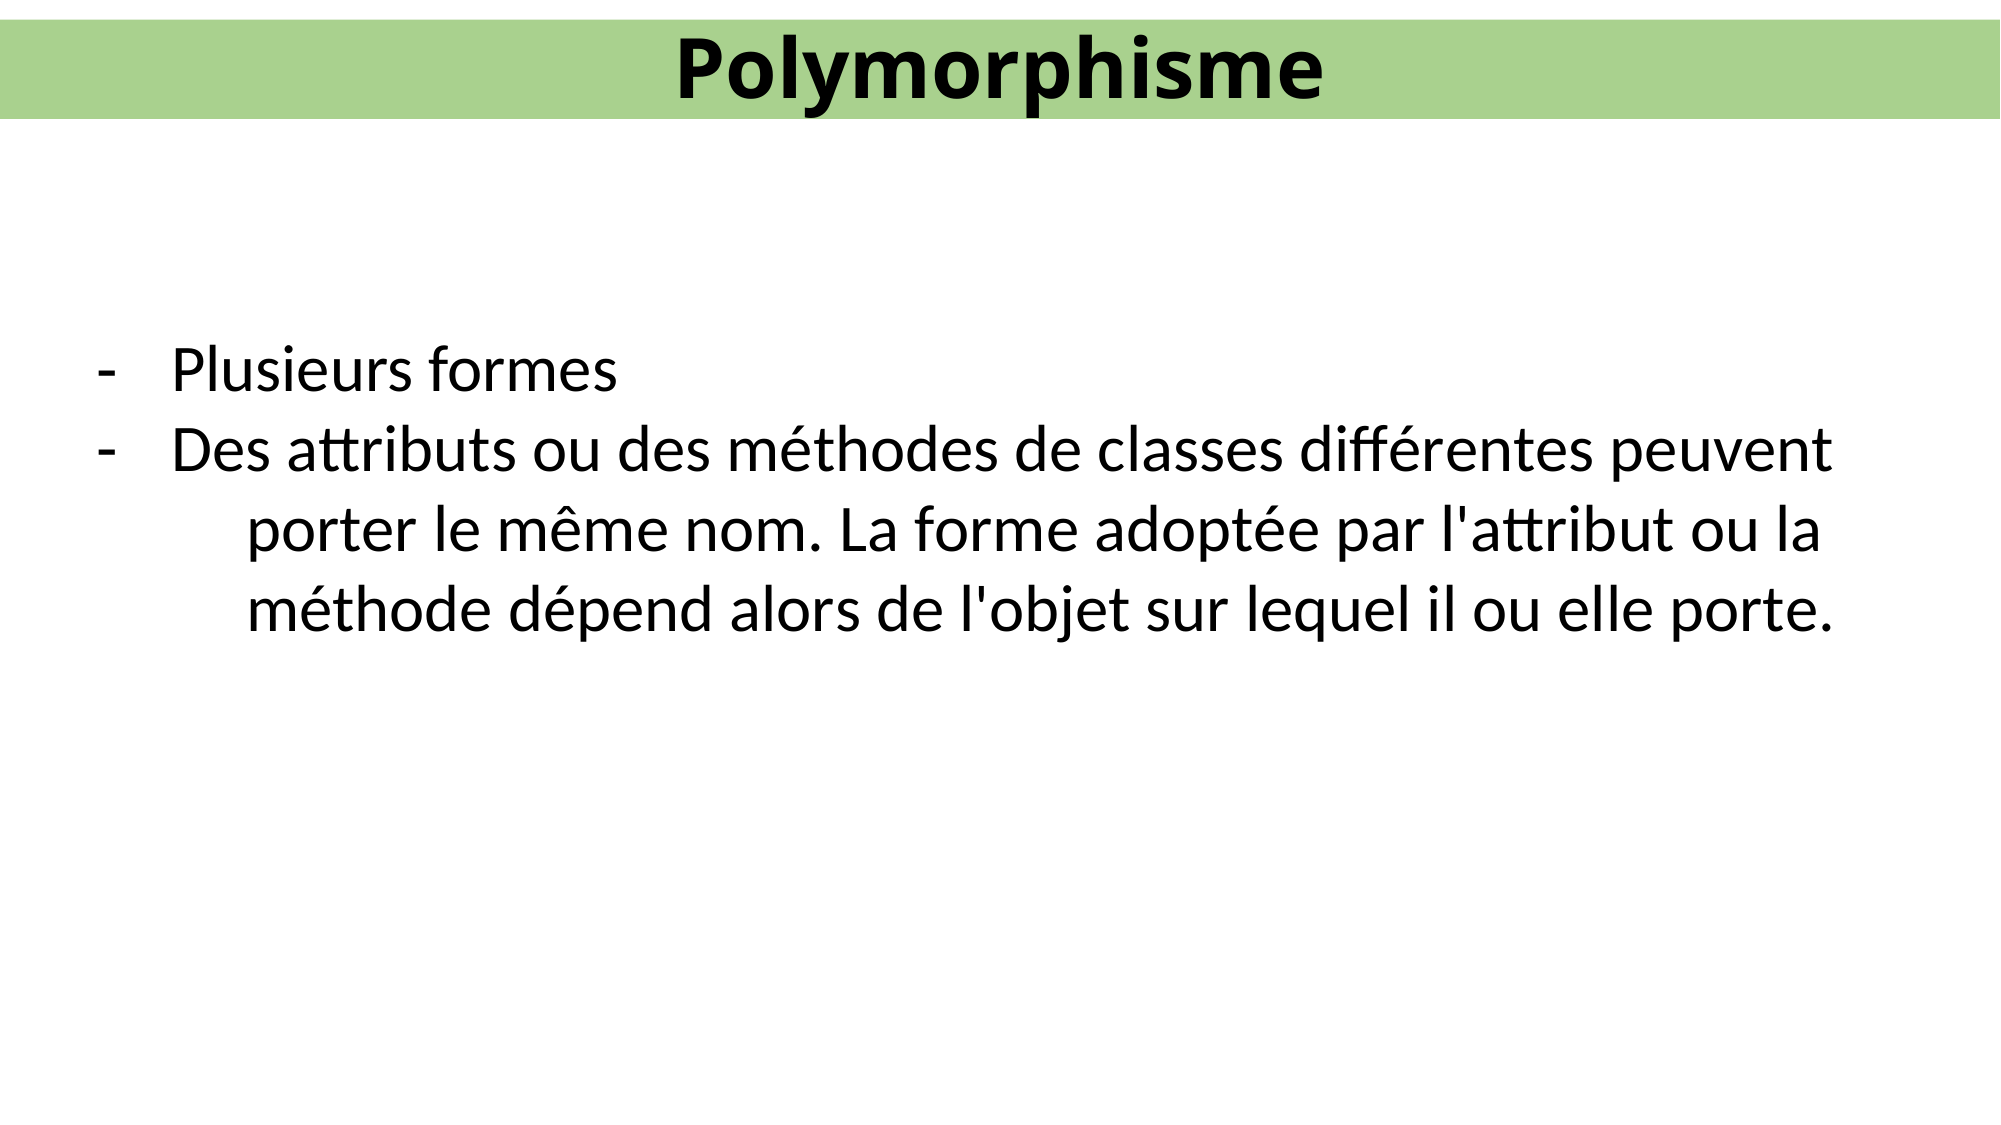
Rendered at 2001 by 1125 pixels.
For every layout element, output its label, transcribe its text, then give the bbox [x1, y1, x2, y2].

text_box Plusieurs formes Des attributs ou des méthodes de classes différentes peuvent porter le même nom. La forme adoptée par l'attribut ou la méthode dépend alors de l'objet sur lequel il ou elle porte. [40, 317, 2000, 656]
title Polymorphisme [0, 19, 2000, 119]
